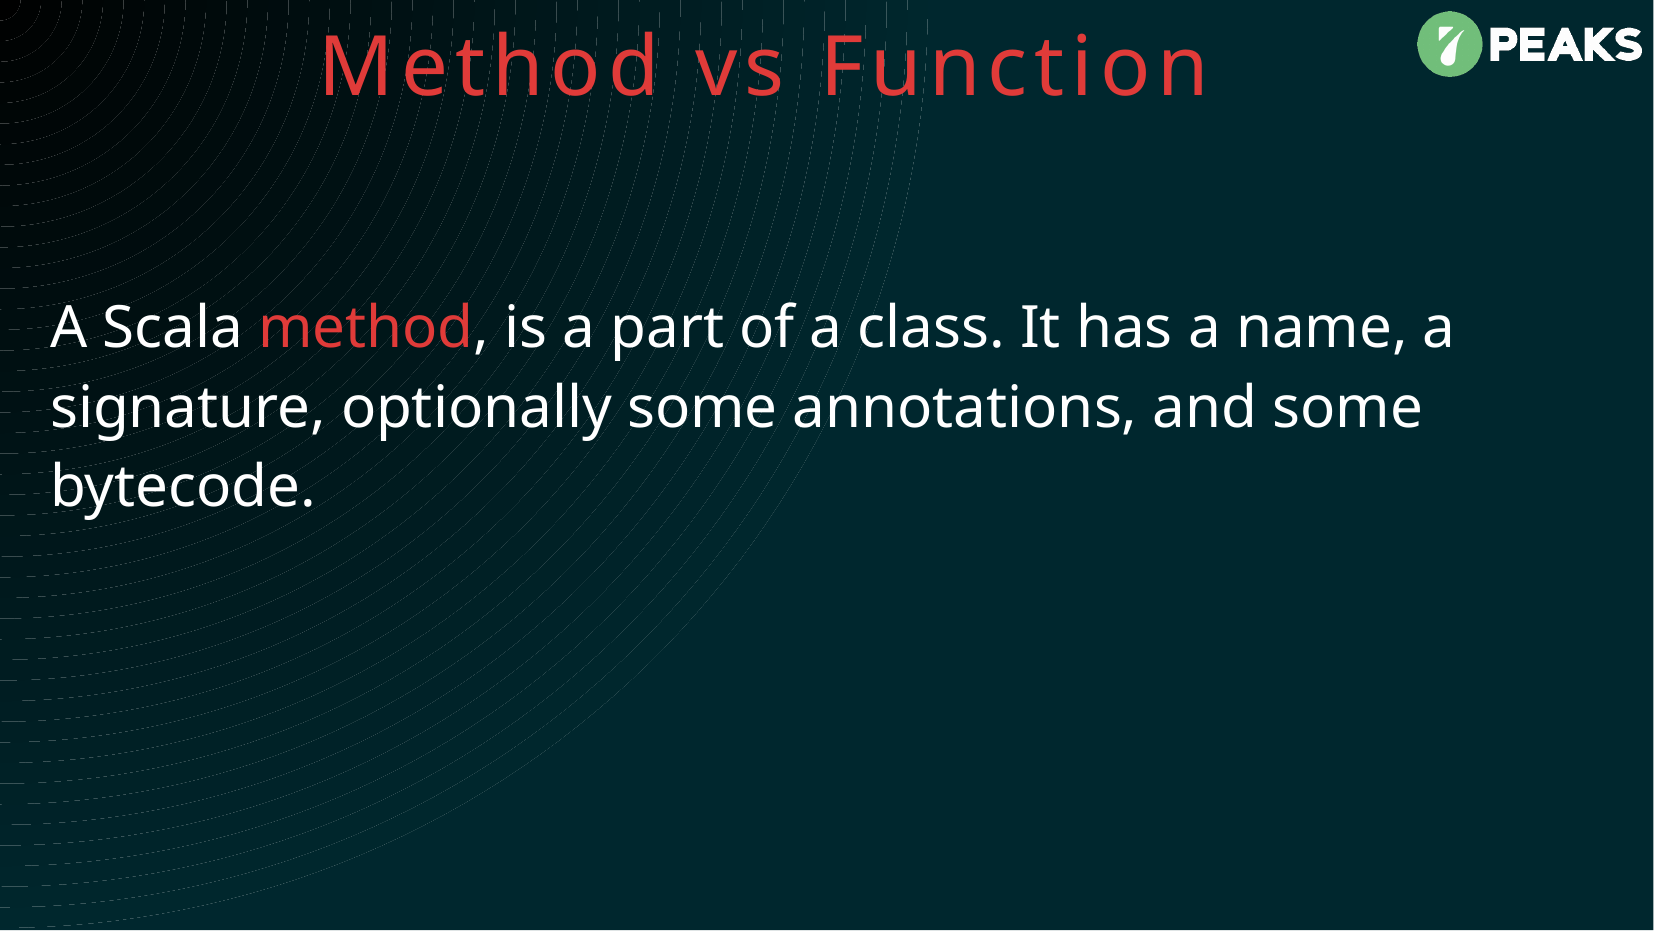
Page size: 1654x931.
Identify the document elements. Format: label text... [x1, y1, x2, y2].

picture [1417, 11, 1642, 77]
text_box Method vs Function [304, 0, 1350, 142]
text_box A Scala method, is a part of a class. It has a name, a signature, optionally some annotations, and some bytecode. [35, 278, 1619, 652]
